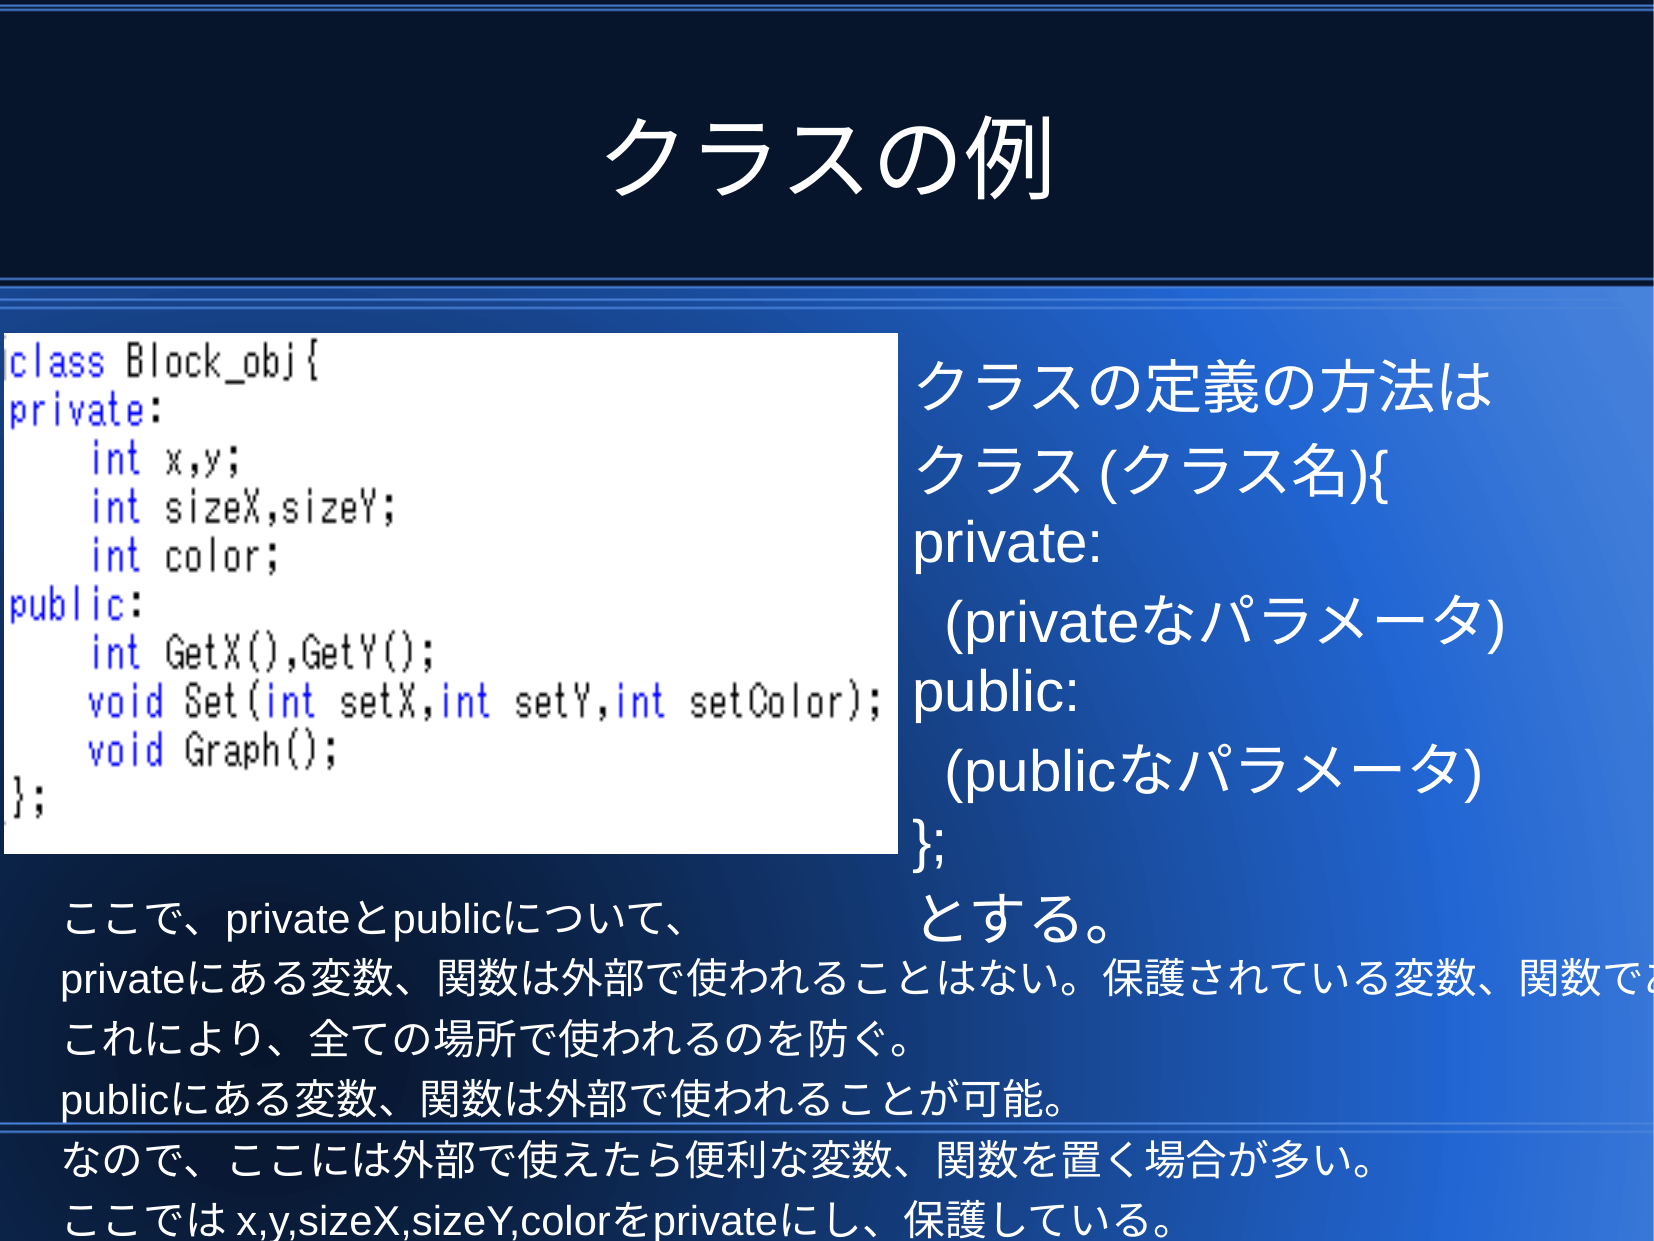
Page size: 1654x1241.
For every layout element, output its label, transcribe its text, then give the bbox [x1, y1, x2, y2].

picture [381, 1210, 391, 1217]
picture [658, 1215, 670, 1233]
title クラスの例 [82, 49, 1571, 257]
picture [0, 0, 1654, 1241]
text_box クラスの定義の方法は クラス (クラス名){ private: (privateなパラメータ) public: (publicなパラメータ) }; とする。 [898, 333, 1607, 841]
picture [204, 1227, 213, 1233]
text_box ここで、privateとpublicについて、 privateにある変数、関数は外部で使われることはない。保護されている変数、関数である。 これにより、全ての場所で使われるのを防ぐ。 publicにある変数、関数は外部で使われることが可能。 なので、ここには外部で使えたら便利な変数、関数を置く場合が多い。 ここでは x,y,sizeX,sizeY,colorをprivateにし、保護している。 [45, 877, 1654, 1210]
picture [494, 1210, 506, 1219]
picture [1126, 1228, 1135, 1234]
